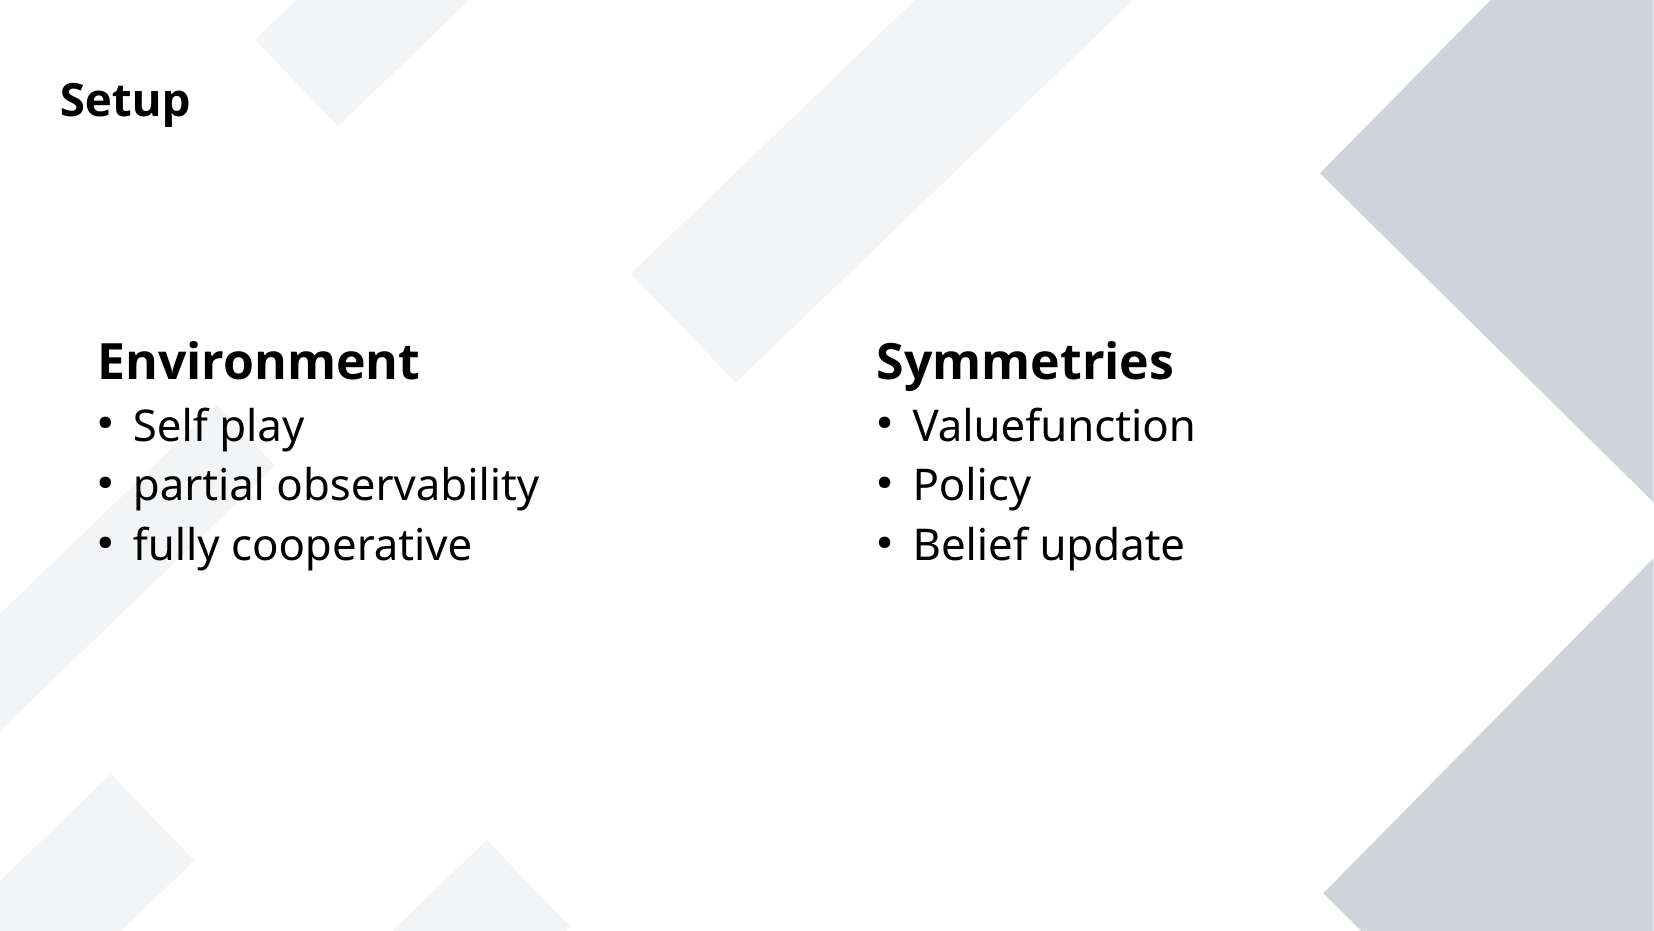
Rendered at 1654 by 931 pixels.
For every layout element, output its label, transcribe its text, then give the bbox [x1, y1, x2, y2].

text_box Environment Self play partial observability fully cooperative [82, 318, 811, 603]
text_box Setup [45, 60, 631, 138]
text_box Symmetries Valuefunction Policy Belief update [862, 318, 1591, 603]
